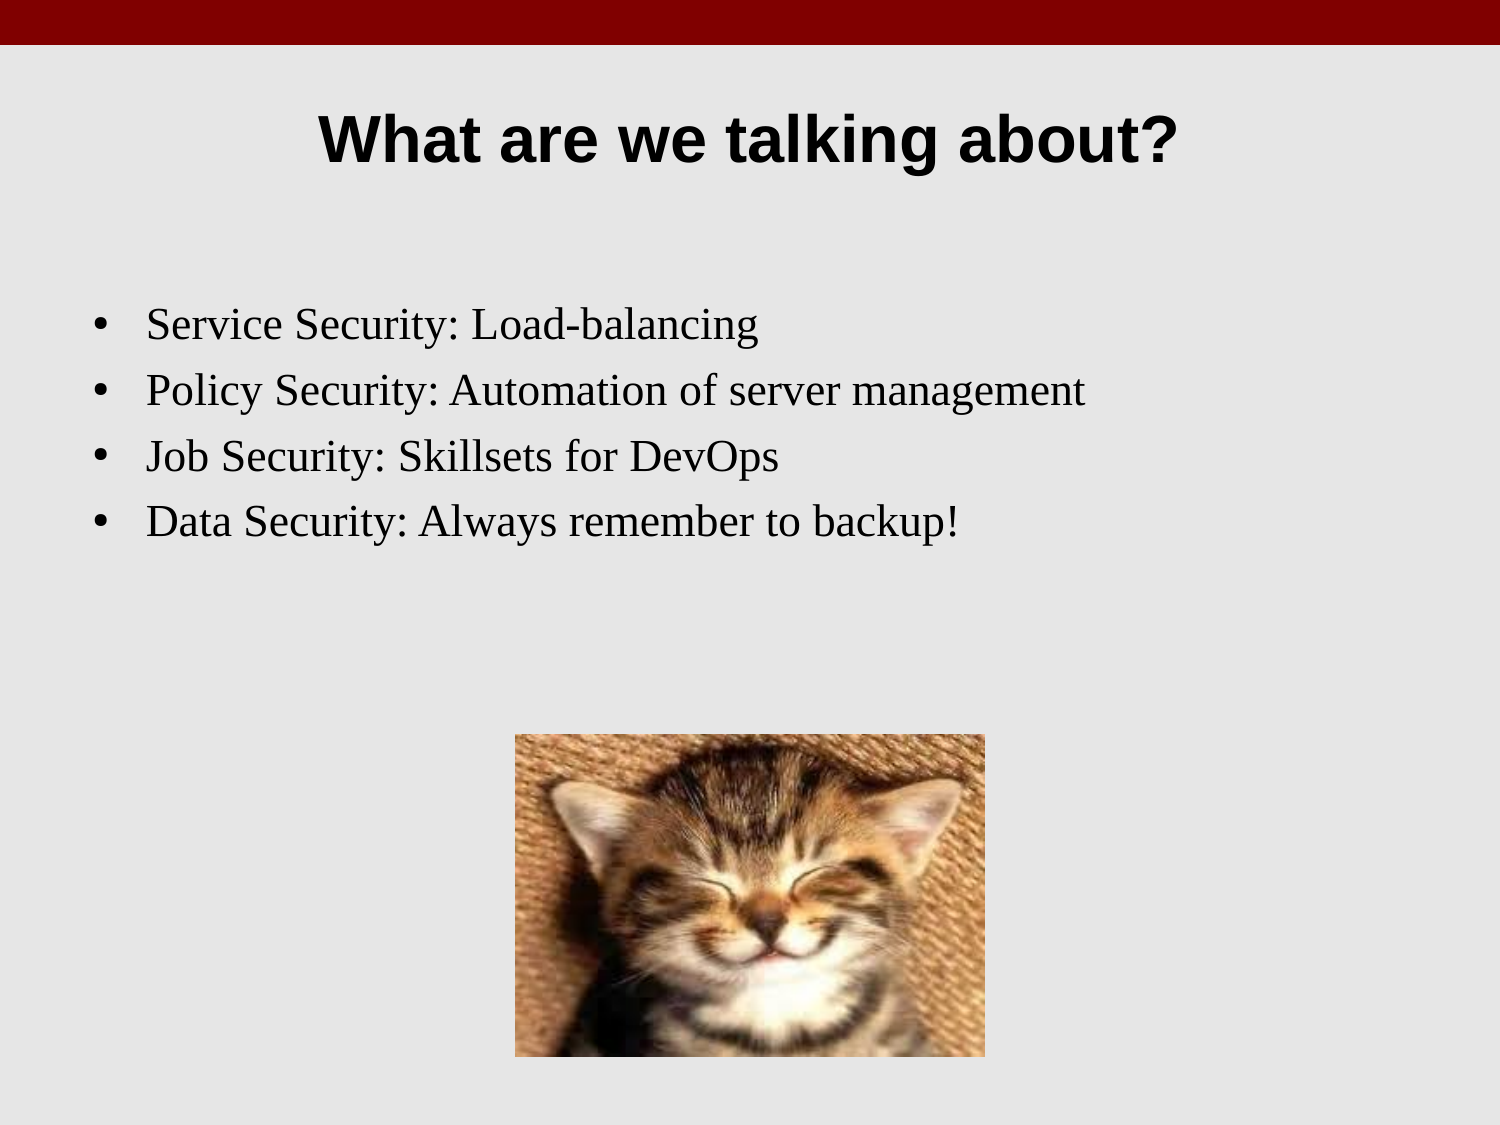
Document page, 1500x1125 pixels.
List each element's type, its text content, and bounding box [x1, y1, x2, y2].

list Service Security: Load-balancing Policy Security: Automation of server management Job Security: Skillsets for DevOps Data Security: Always remember to backup! [75, 233, 1425, 1096]
title What are we talking about? [75, 45, 1425, 233]
picture [515, 734, 985, 1057]
